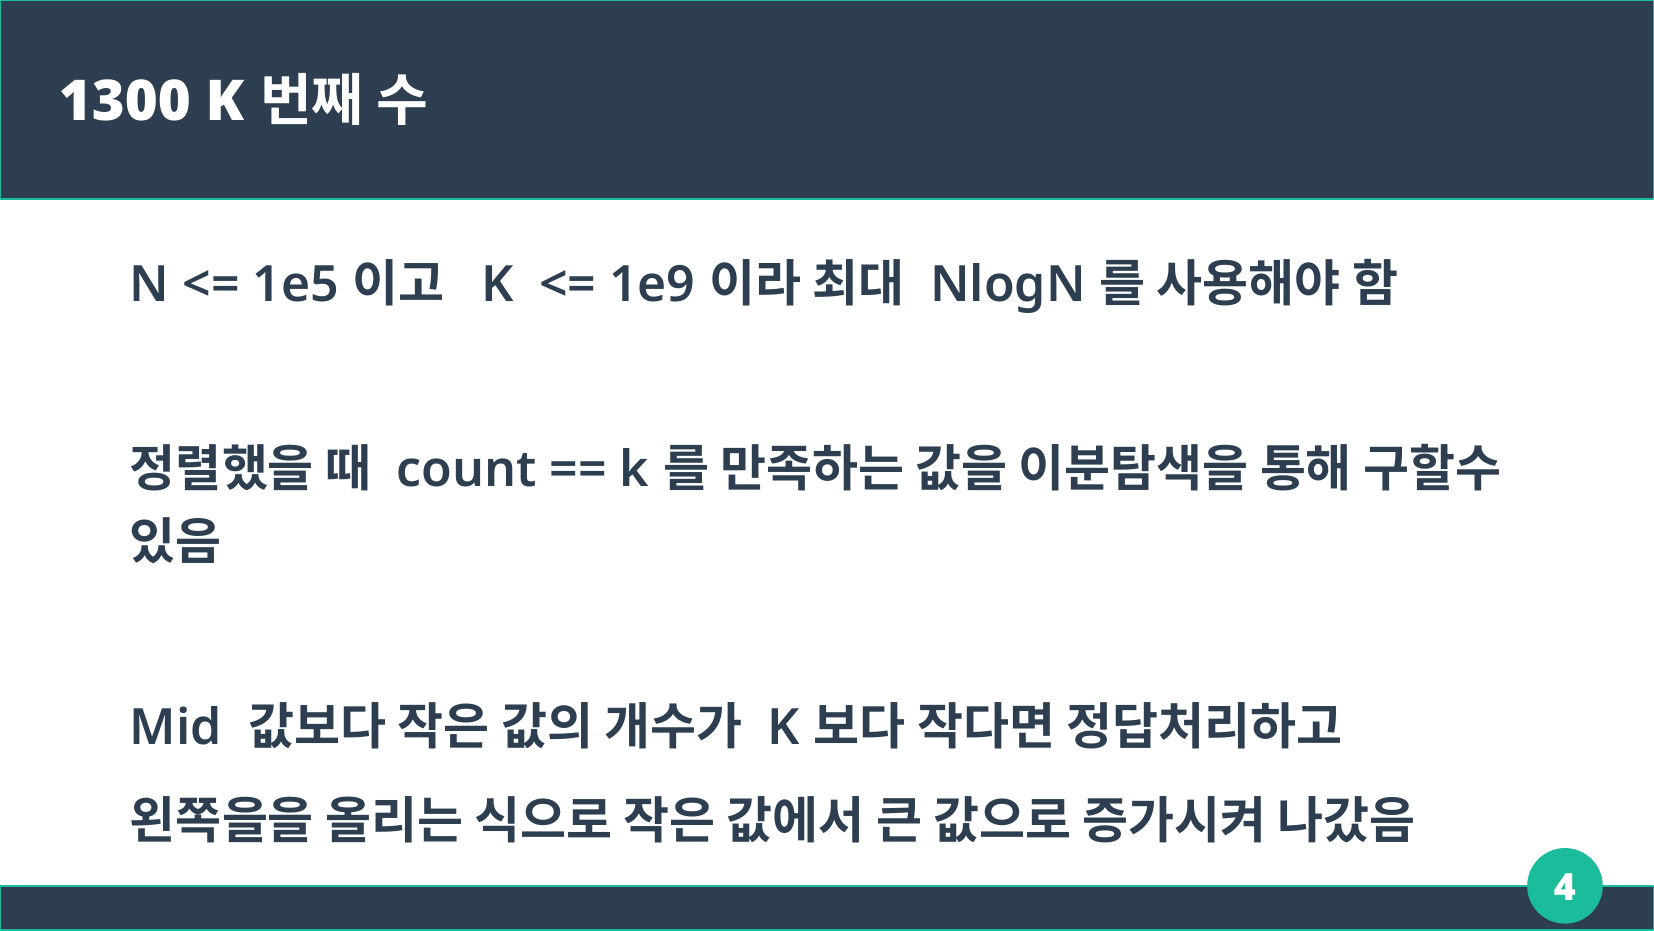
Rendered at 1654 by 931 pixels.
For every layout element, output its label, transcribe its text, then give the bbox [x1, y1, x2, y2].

list N <= 1e5이고 K <= 1e9이라 최대 NlogN를 사용해야 함 정렬했을 때 count == k를 만족하는 값을 이분탐색을 통해 구할수 있음 Mid 값보다 작은 값의 개수가 K보다 작다면 정답처리하고 왼쪽을을 올리는 식으로 작은 값에서 큰 값으로 증가시켜 나갔음 [59, 243, 1595, 864]
title 1300 K번째 수 [59, 37, 1595, 155]
